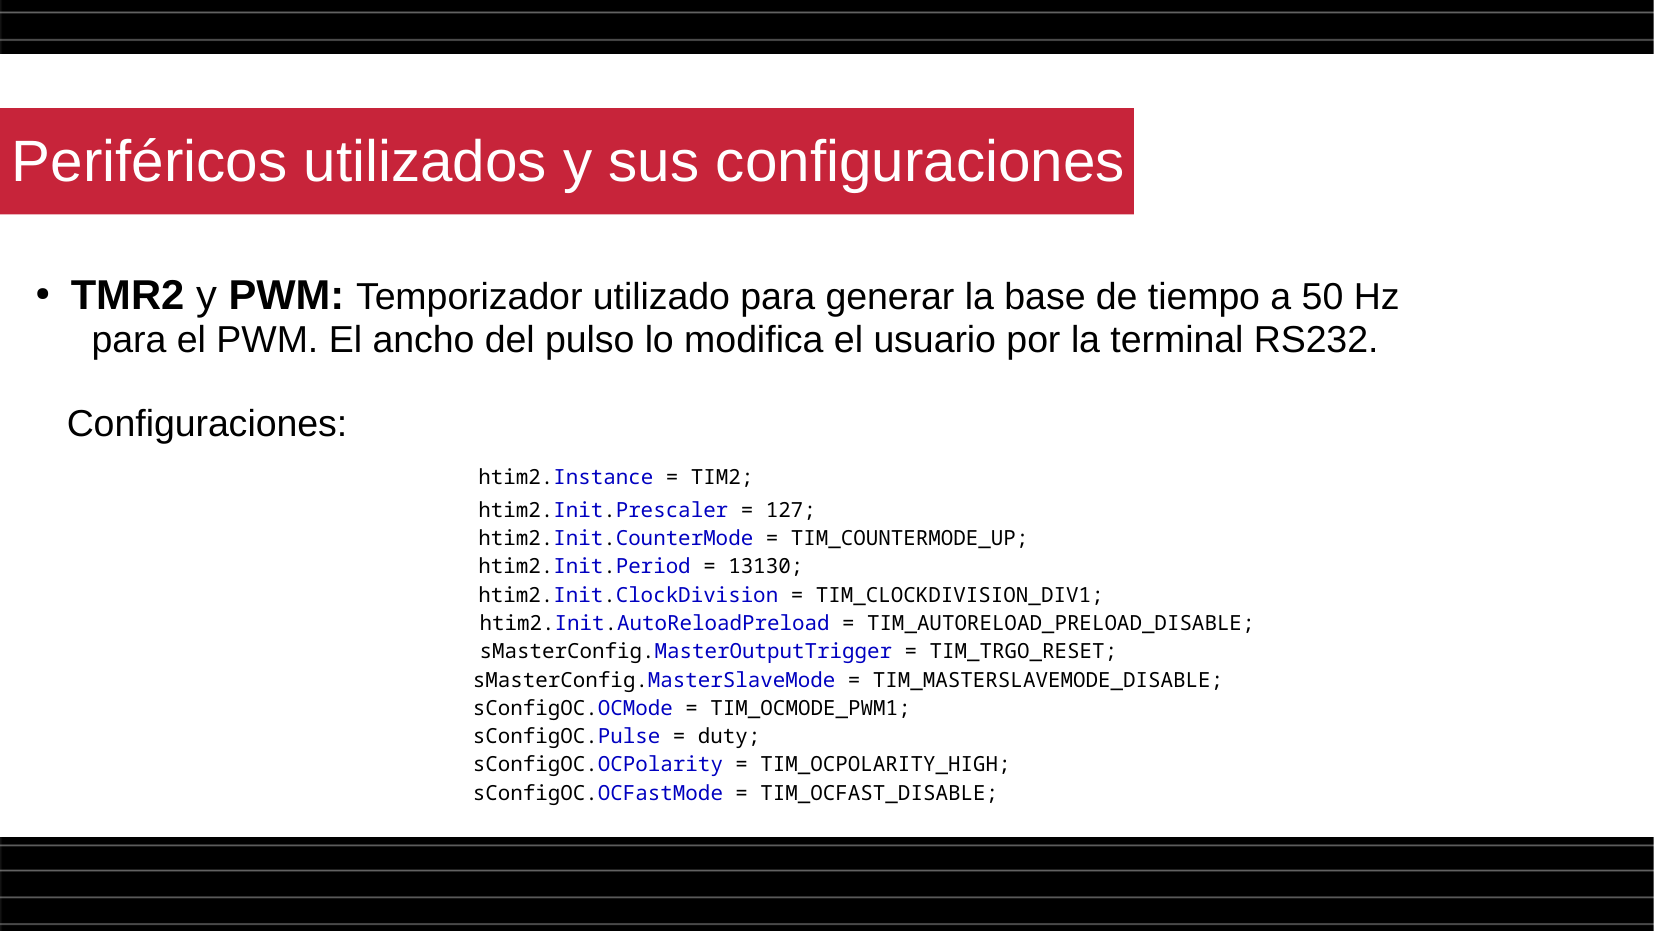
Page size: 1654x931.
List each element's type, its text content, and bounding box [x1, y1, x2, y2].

picture [0, 0, 1654, 54]
title Periféricos utilizados y sus configuraciones [0, 108, 1134, 215]
picture [0, 837, 1654, 931]
subtitle TMR2 y PWM: Temporizador utilizado para generar la base de tiempo a 50 Hz para el PWM. El ancho del pulso lo modifica el usuario por la terminal RS232. Configuraciones: htim2.Instance = TIM2; htim2.Init.Prescaler = 127; htim2.Init.CounterMode = TIM_COUNTERMODE_UP; htim2.Init.Period = 13130; htim2.Init.ClockDivision = TIM_CLOCKDIVISION_DIV1; htim2.Init.AutoReloadPreload = TIM_AUTORELOAD_PRELOAD_DISABLE; sMasterConfig.MasterOutputTrigger = TIM_TRGO_RESET; sMasterConfig.MasterSlaveMode = TIM_MASTERSLAVEMODE_DISABLE; sConfigOC.OCMode = TIM_OCMODE_PWM1; sConfigOC.Pulse = duty; sConfigOC.OCPolarity = TIM_OCPOLARITY_HIGH; sConfigOC.OCFastMode = TIM_OCFAST_DISABLE; [35, 271, 1465, 830]
